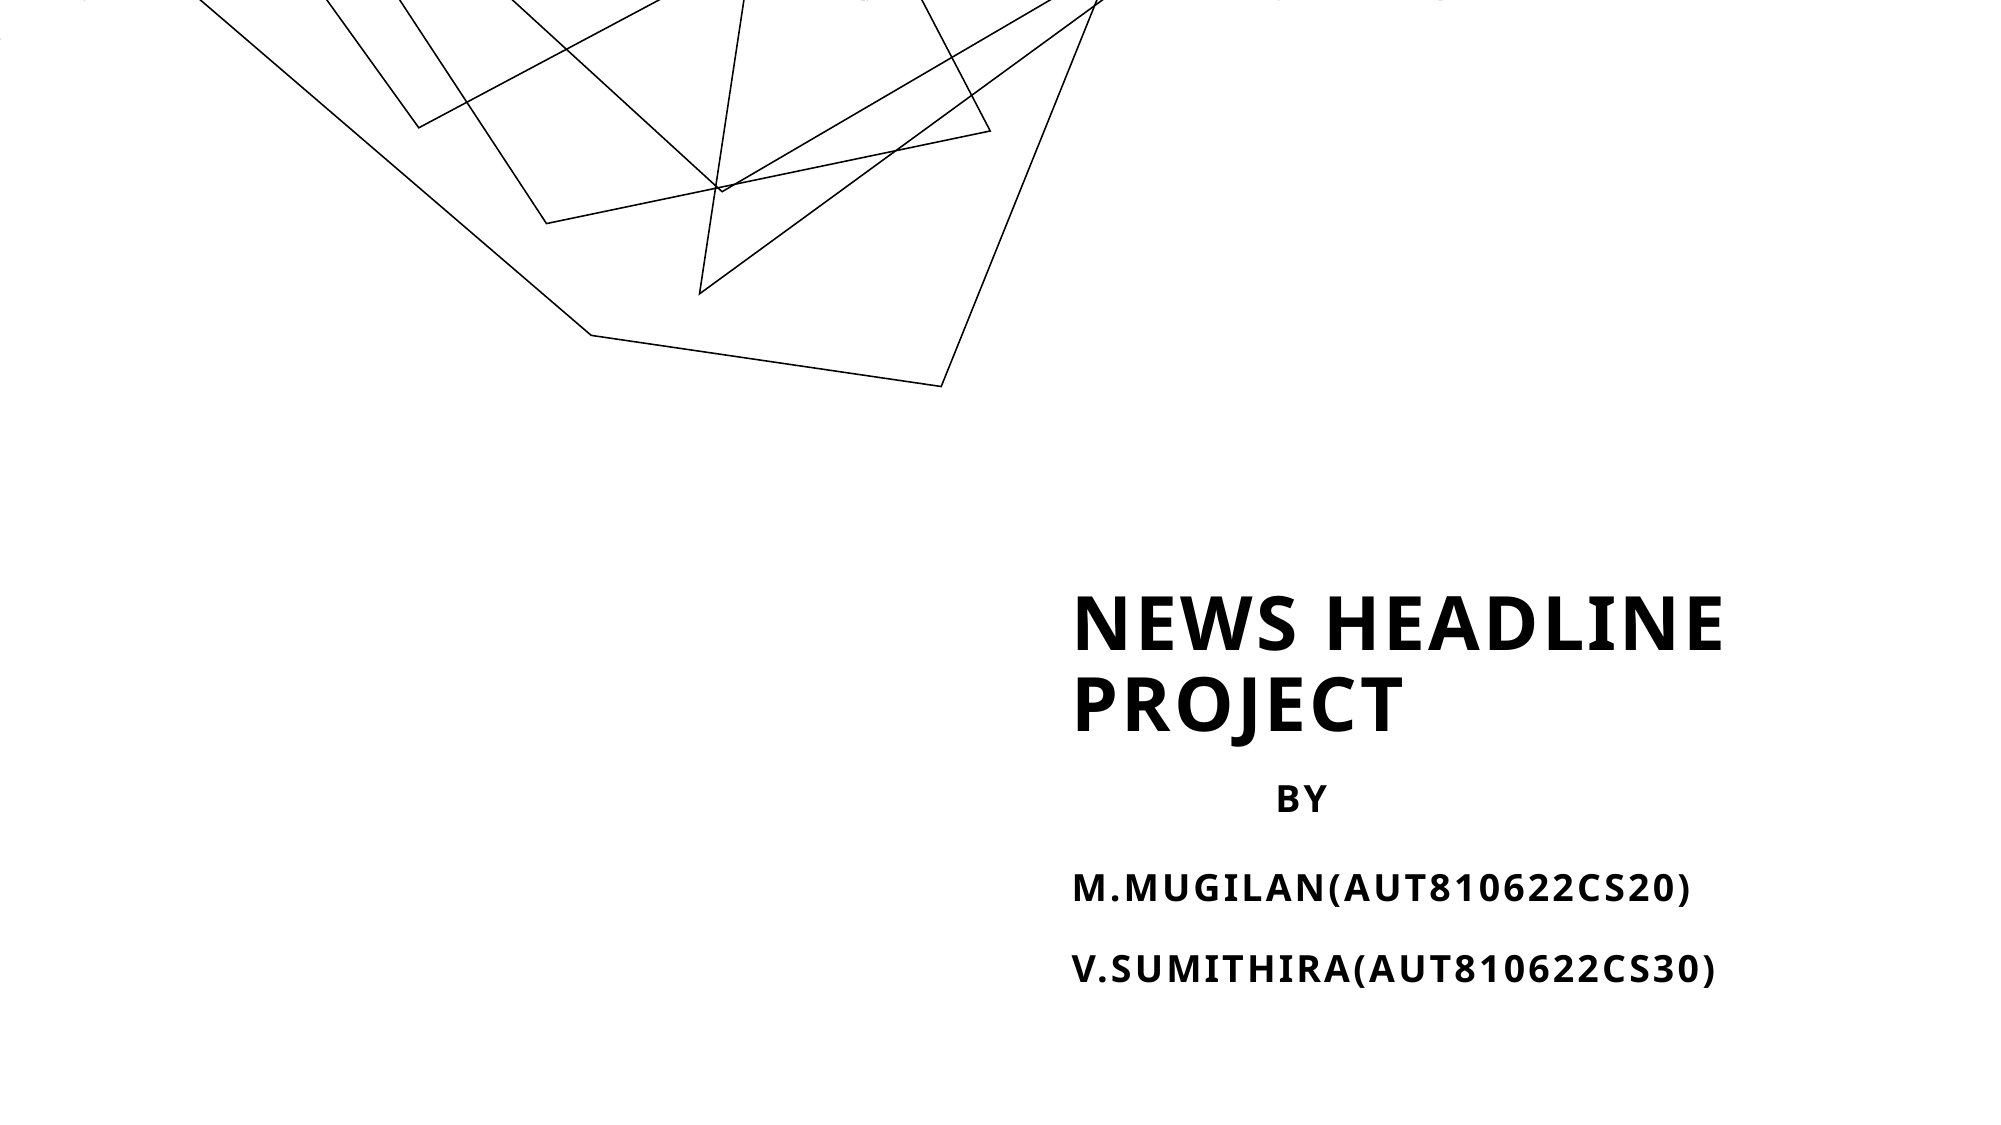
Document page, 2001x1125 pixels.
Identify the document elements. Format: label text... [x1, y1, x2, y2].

title News headline project BY M.MUGILAN(AUt810622cs20) v.SUMITHIRA(aut810622cs30) [1056, 546, 1868, 1072]
